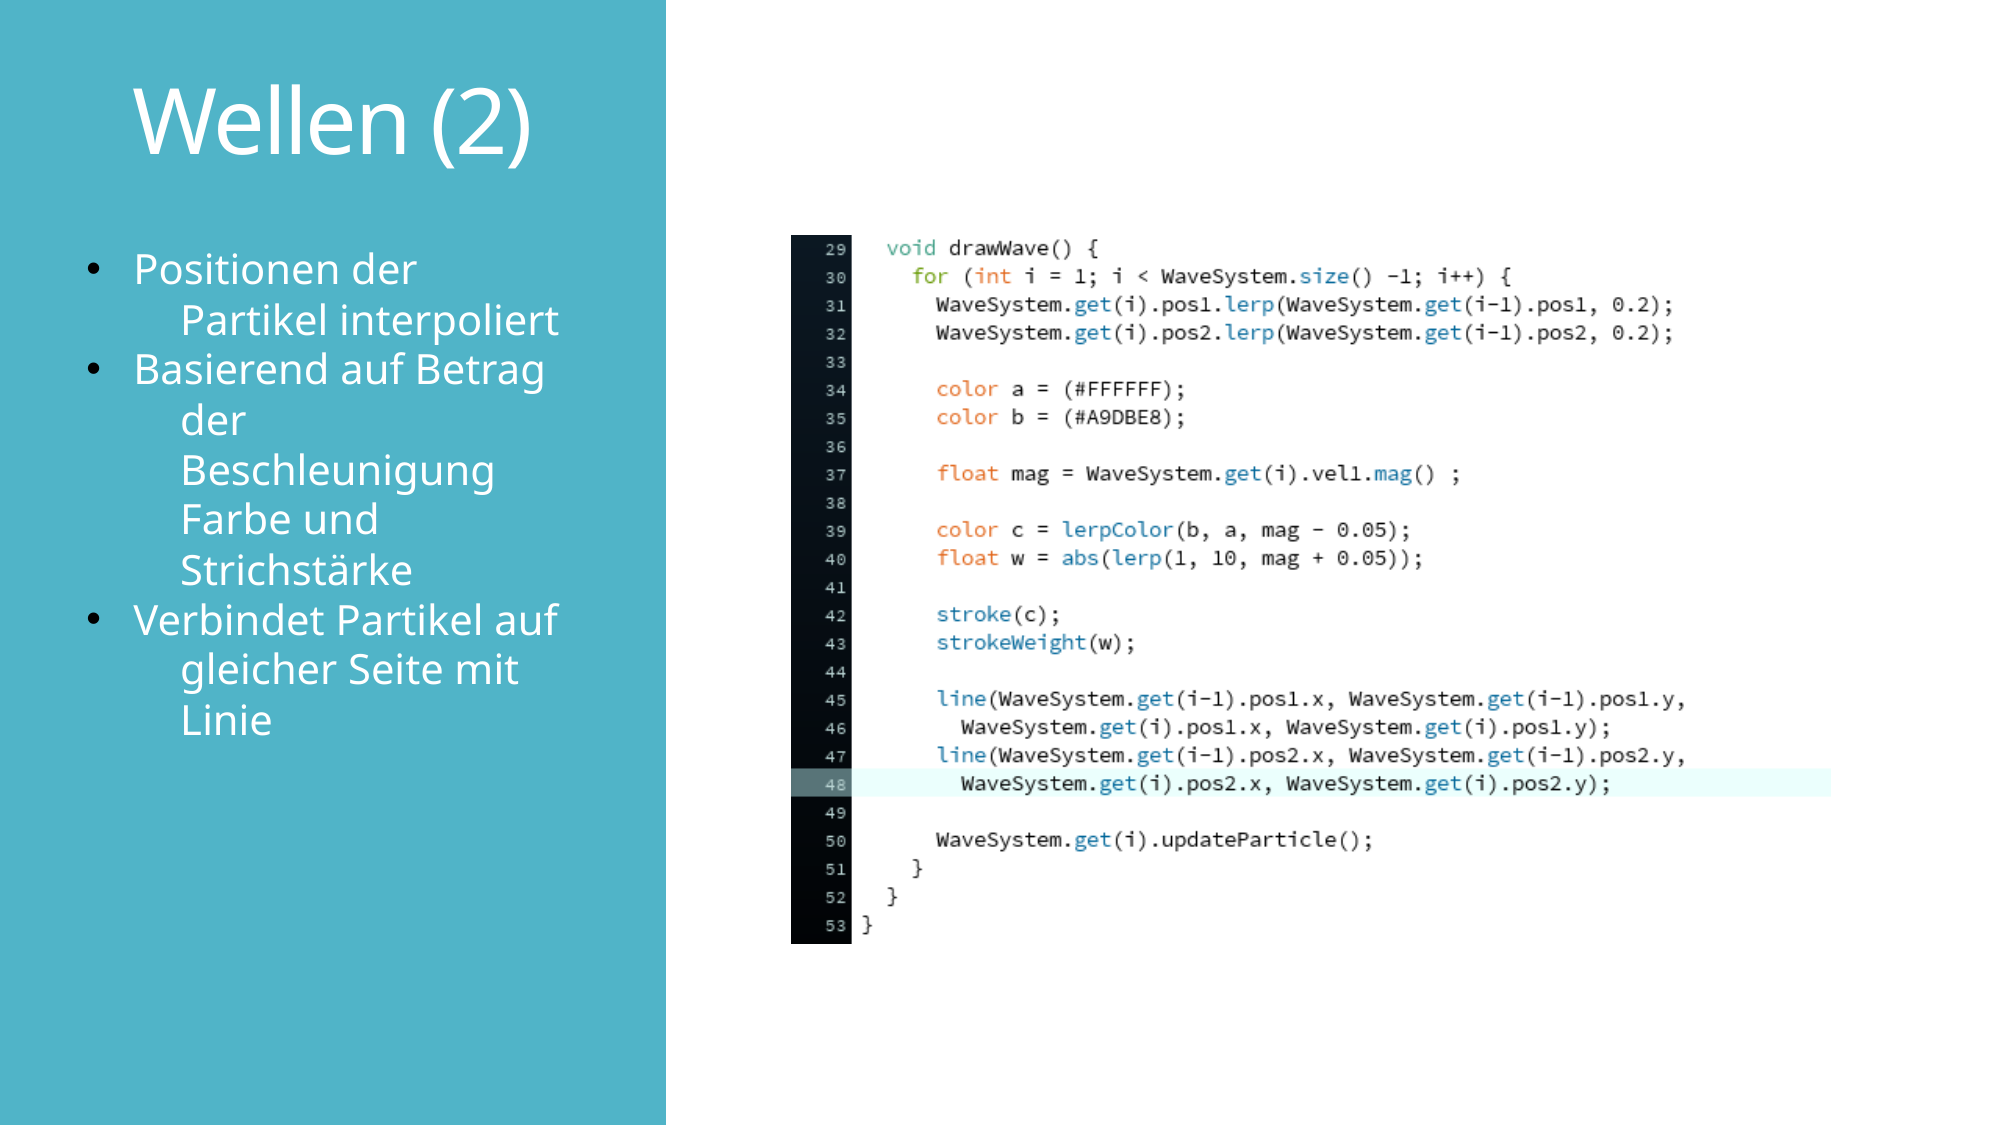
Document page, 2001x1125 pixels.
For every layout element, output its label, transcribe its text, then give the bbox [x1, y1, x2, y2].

text_box Positionen der Partikel interpoliert Basierend auf Betrag der Beschleunigung Farbe und Strichstärke Verbindet Partikel auf gleicher Seite mit Linie [71, 235, 589, 605]
picture [791, 235, 1831, 944]
title Wellen (2) [52, 33, 614, 219]
text_box [0, 0, 666, 1125]
